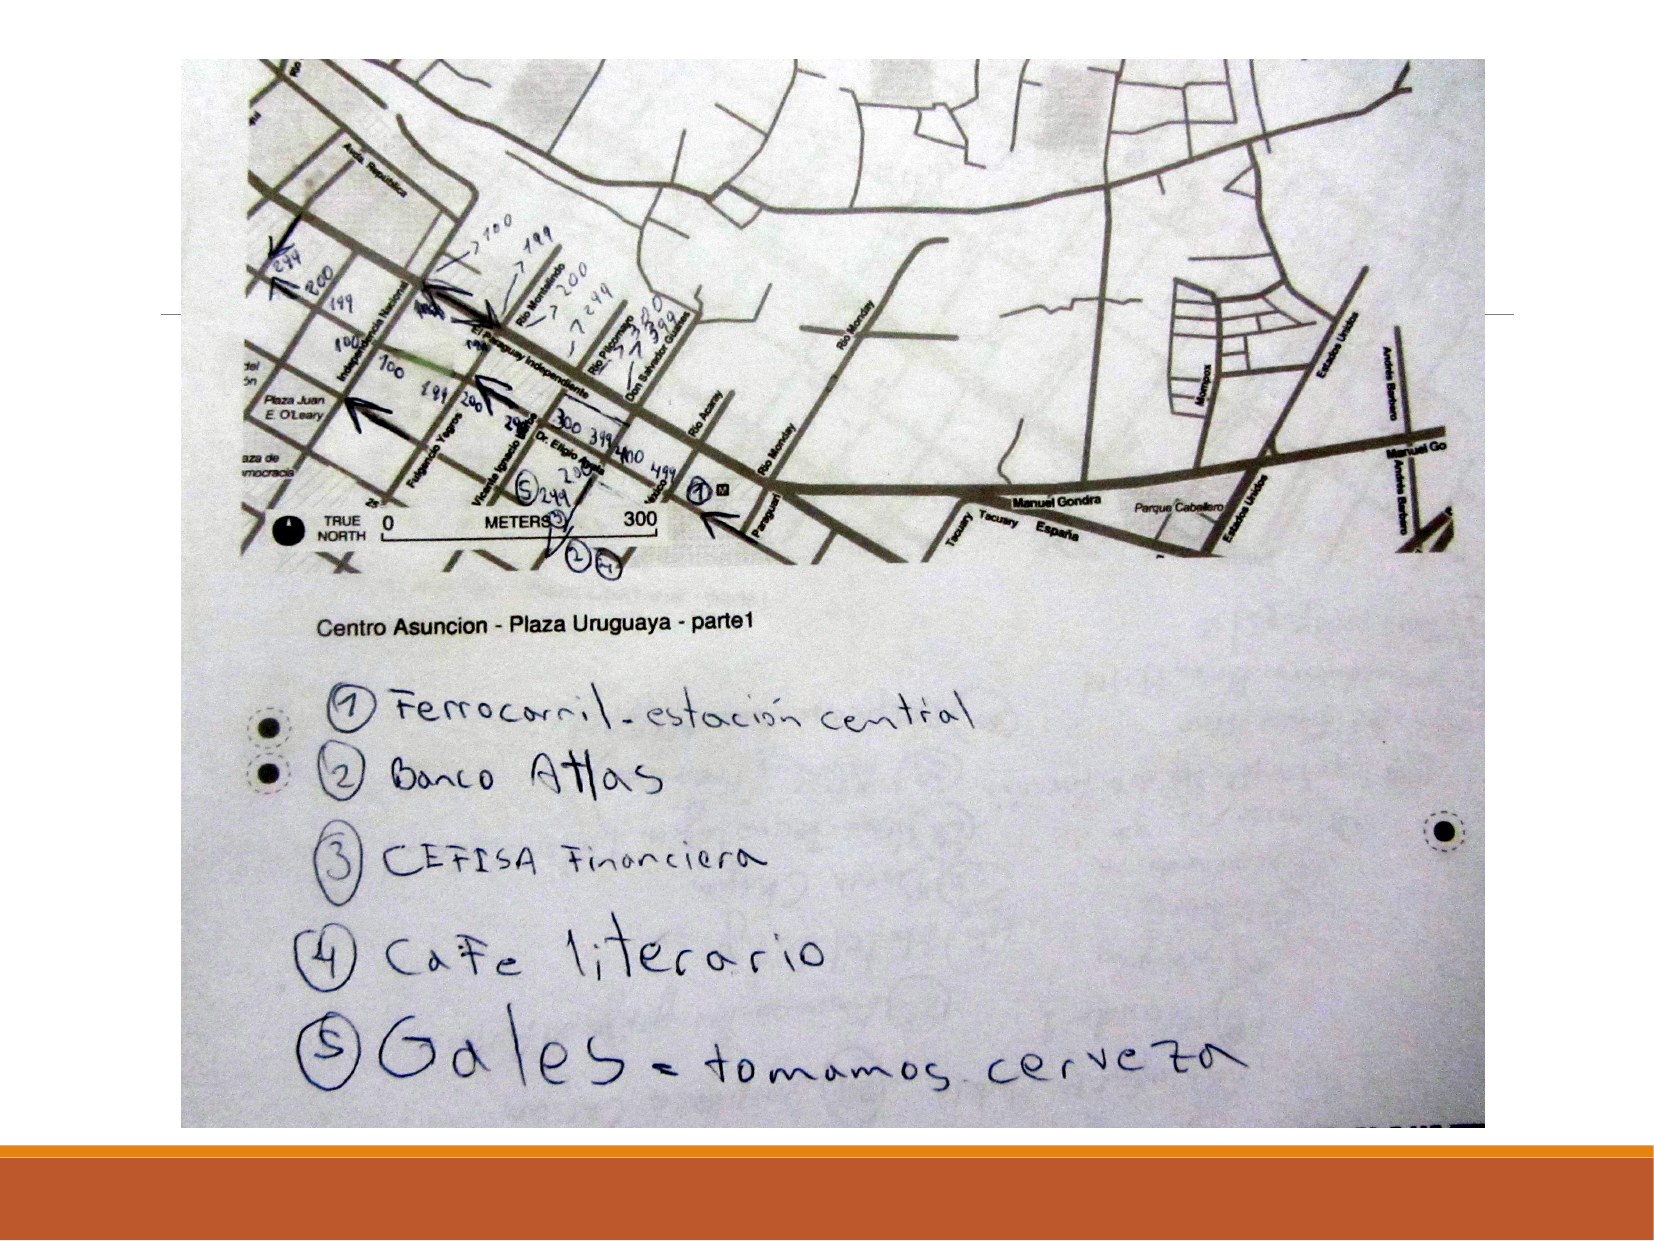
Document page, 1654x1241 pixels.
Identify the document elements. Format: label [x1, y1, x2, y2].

picture [181, 59, 1486, 1128]
